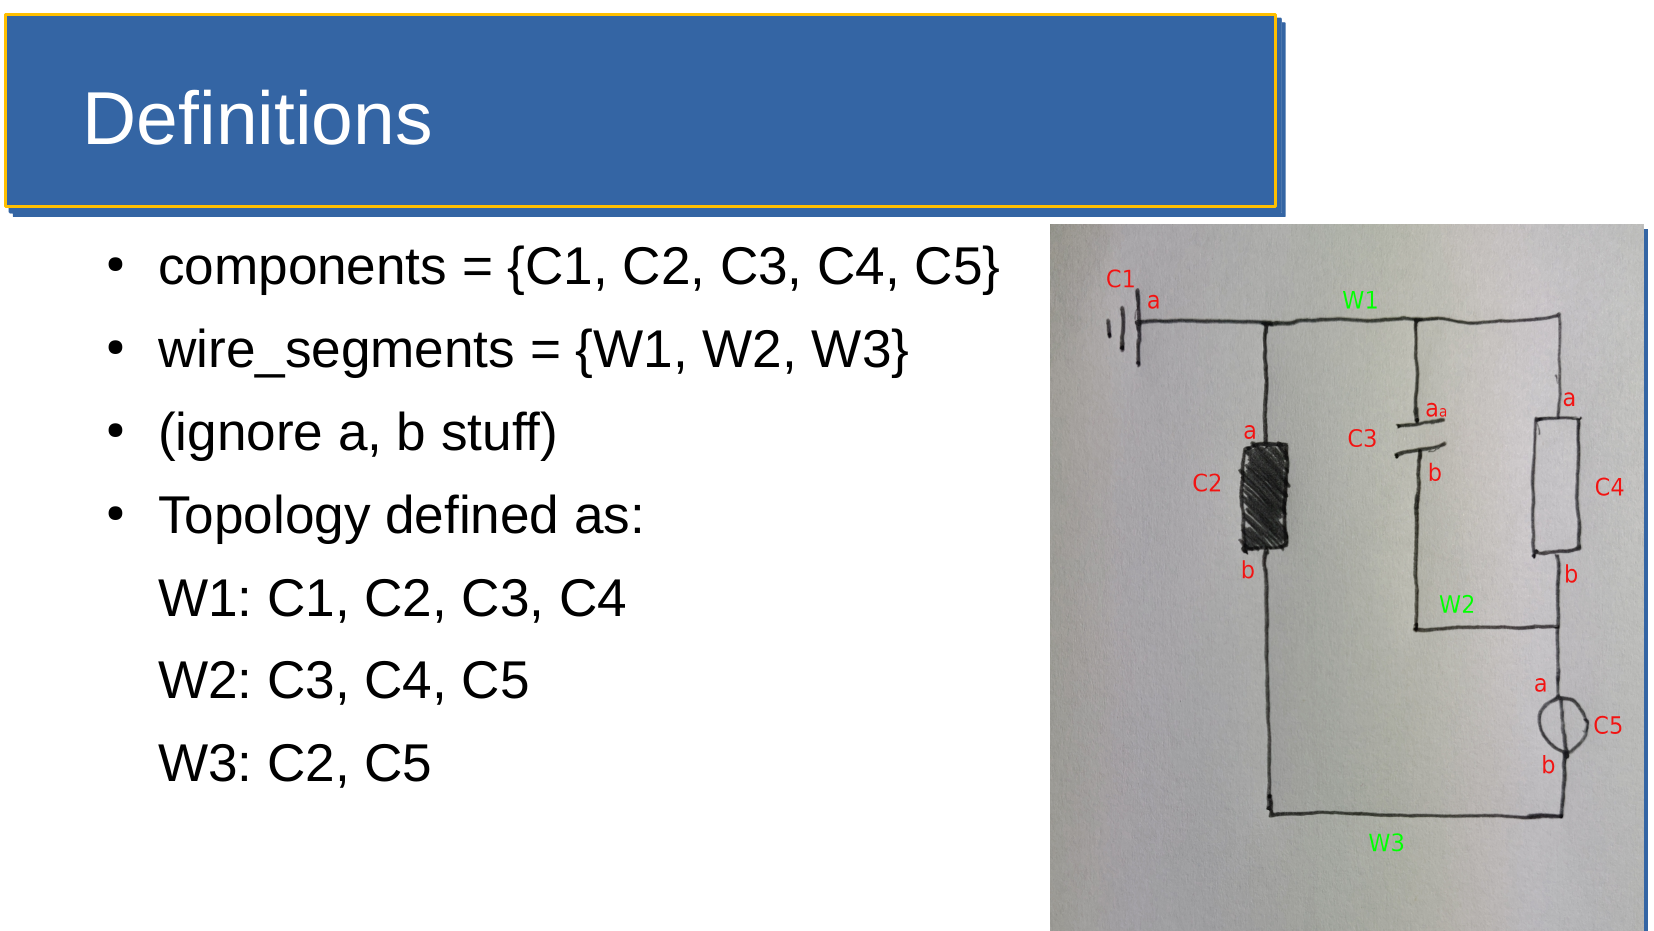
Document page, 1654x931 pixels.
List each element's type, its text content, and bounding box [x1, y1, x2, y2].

list components = {C1, C2, C3, C4, C5} wire_segments = {W1, W2, W3} (ignore a, b stuff) Topology defined as: W1: C1, C2, C3, C4 W2: C3, C4, C5 W3: C2, C5 [88, 236, 1050, 798]
title Definitions [82, 44, 1235, 192]
picture [1050, 224, 1644, 931]
